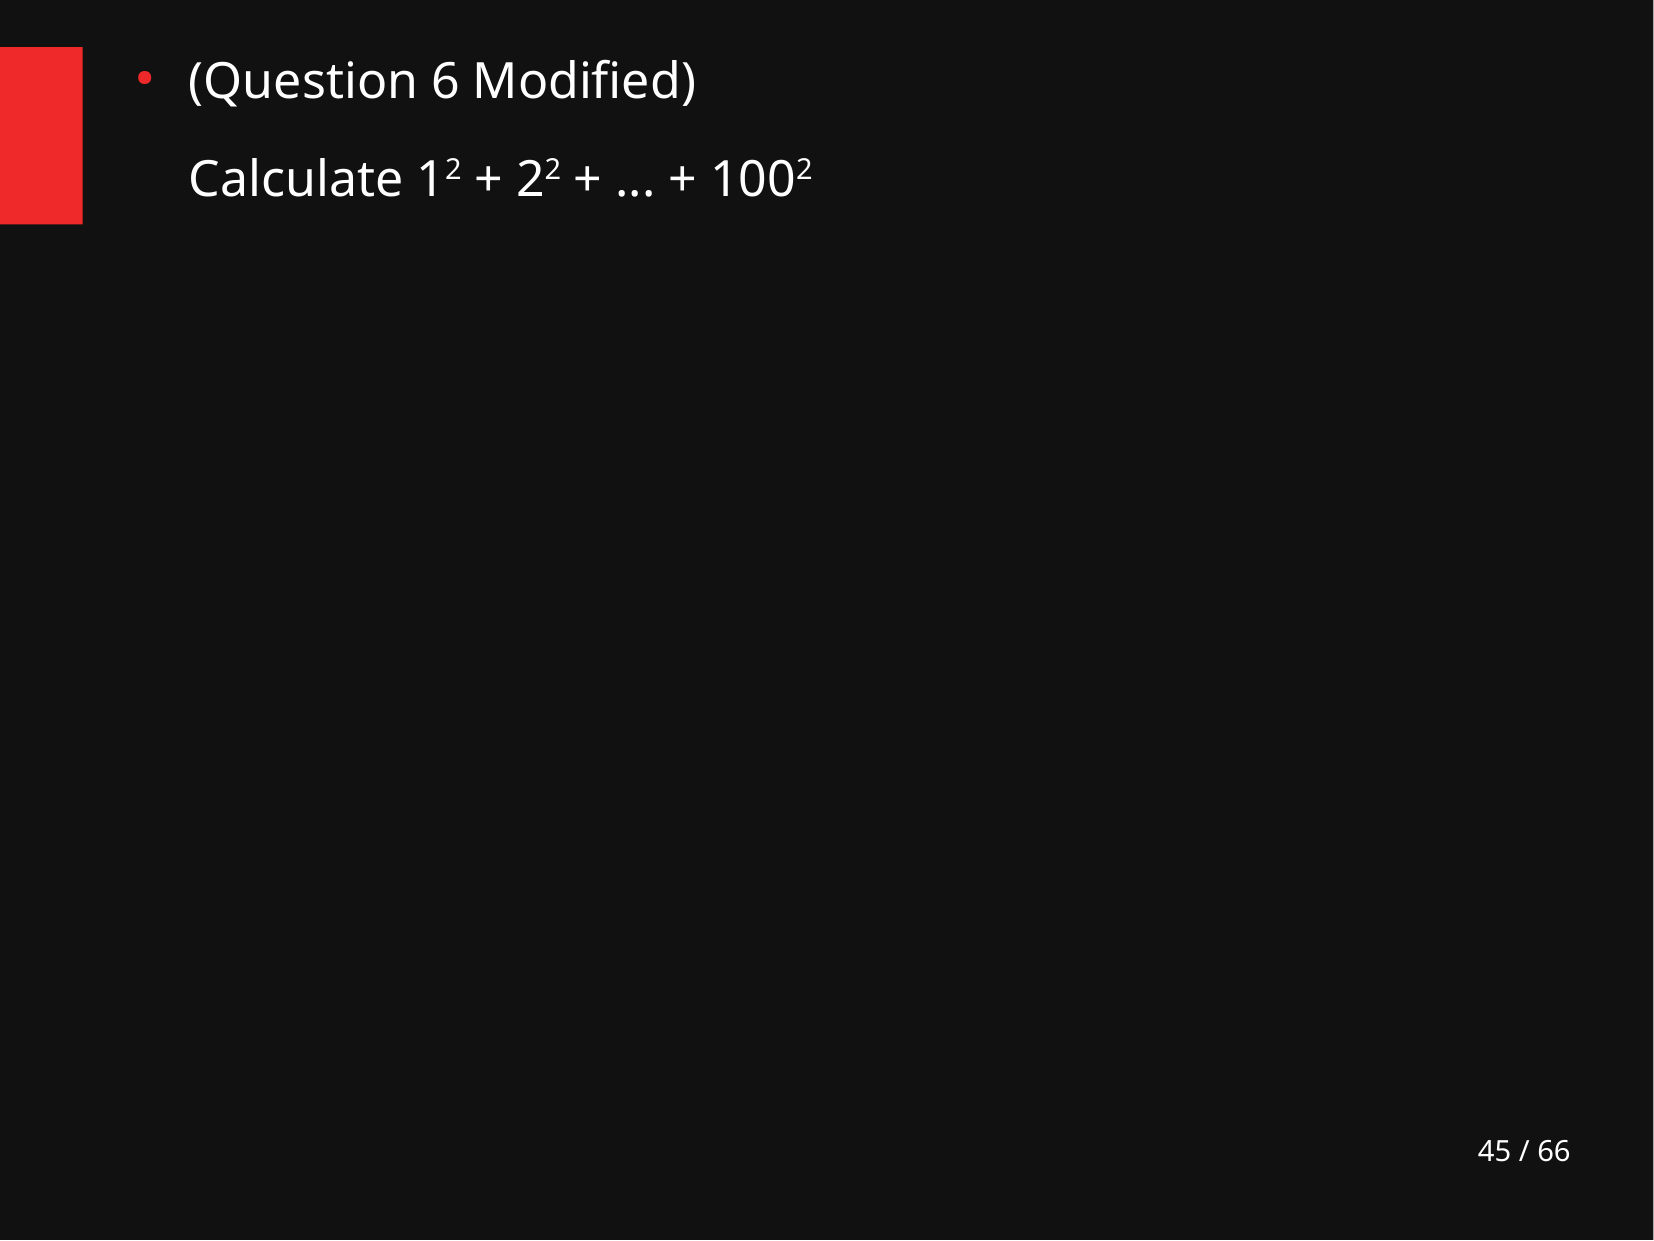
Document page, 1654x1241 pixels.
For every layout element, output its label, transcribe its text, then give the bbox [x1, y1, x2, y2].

list (Question 6 Modified) Calculate 12 + 22 + ... + 1002 [118, 45, 1536, 1074]
